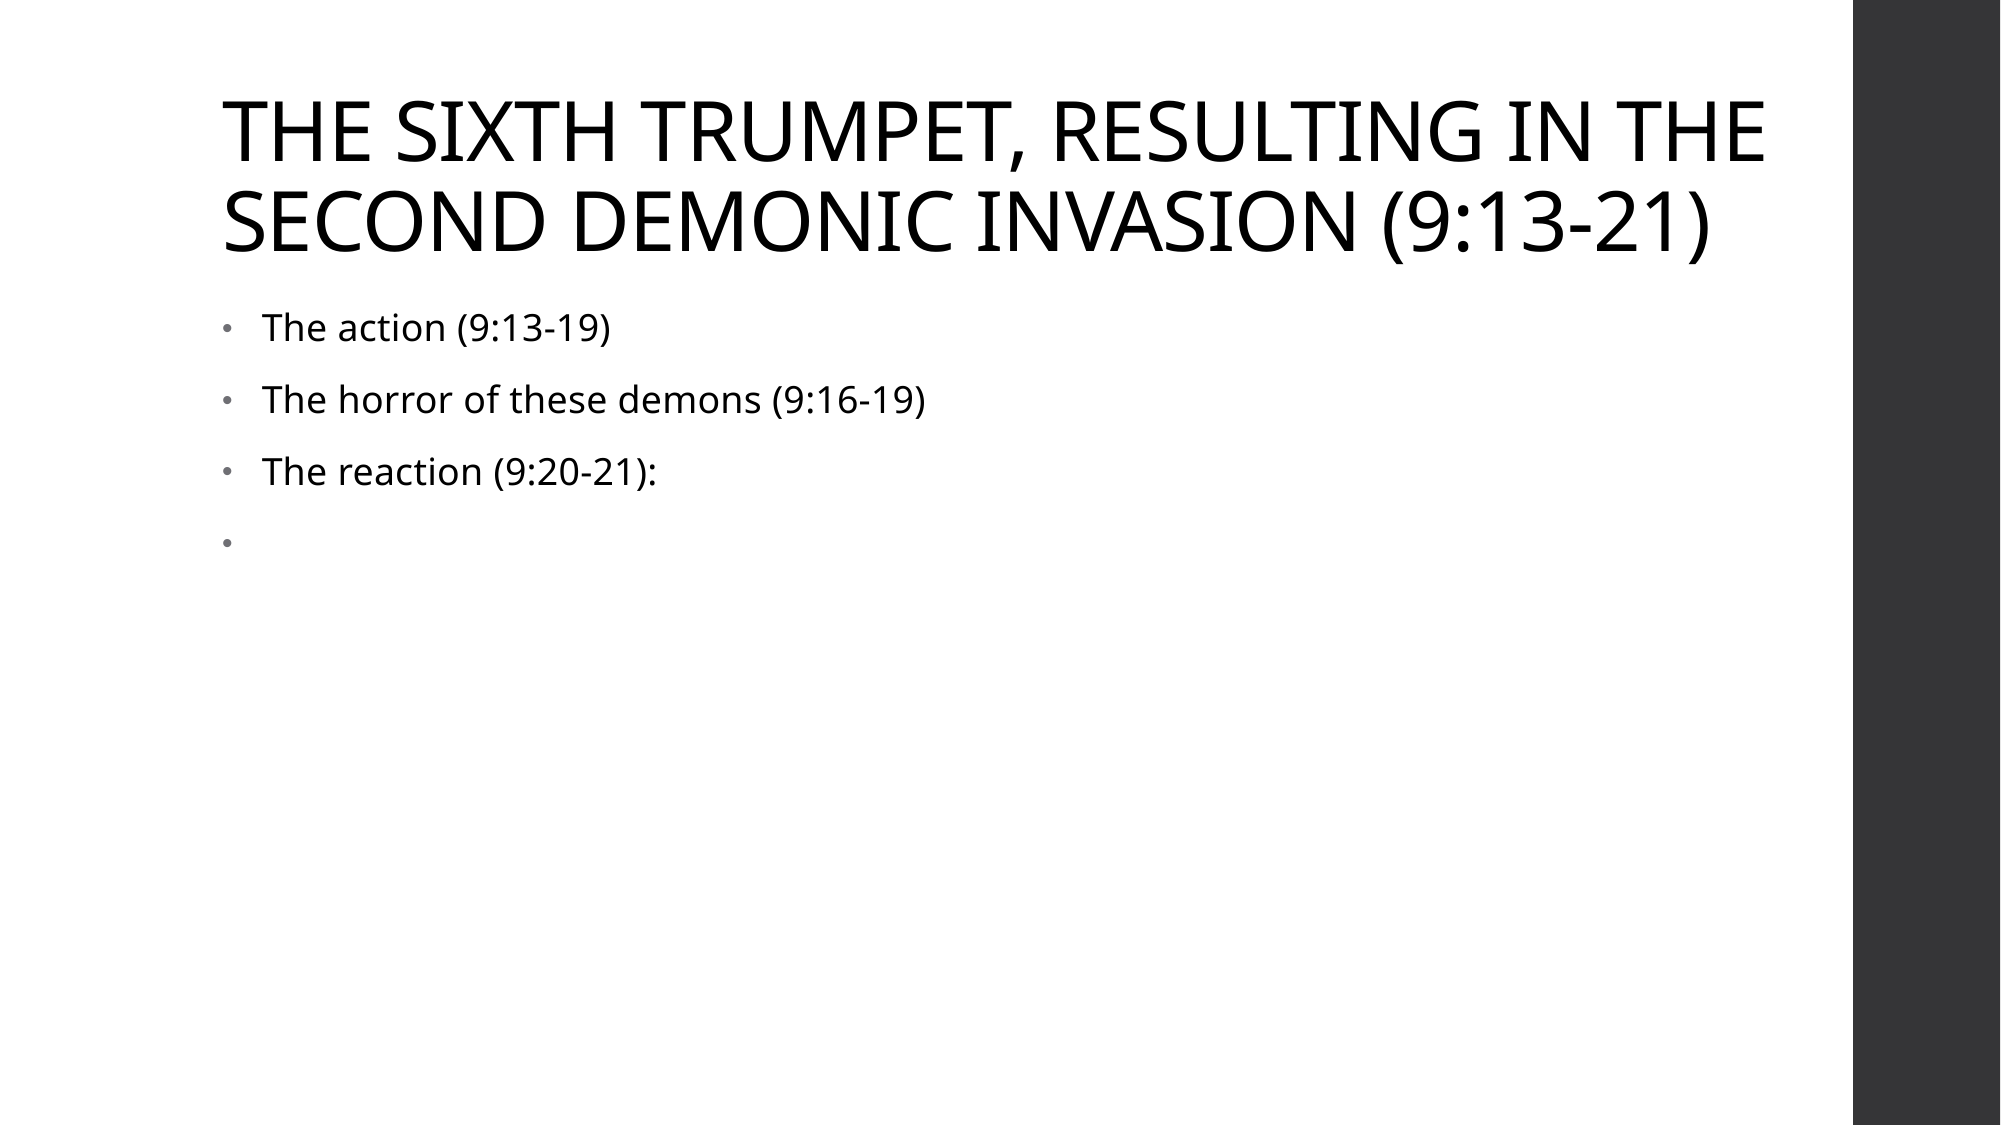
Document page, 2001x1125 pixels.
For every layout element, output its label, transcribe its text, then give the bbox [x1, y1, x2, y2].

list The action (9:13-19) The horror of these demons (9:16-19) The reaction (9:20-21): [206, 299, 1617, 1014]
title THE SIXTH TRUMPET, RESULTING IN THE SECOND DEMONIC INVASION (9:13-21) [206, 60, 1797, 278]
